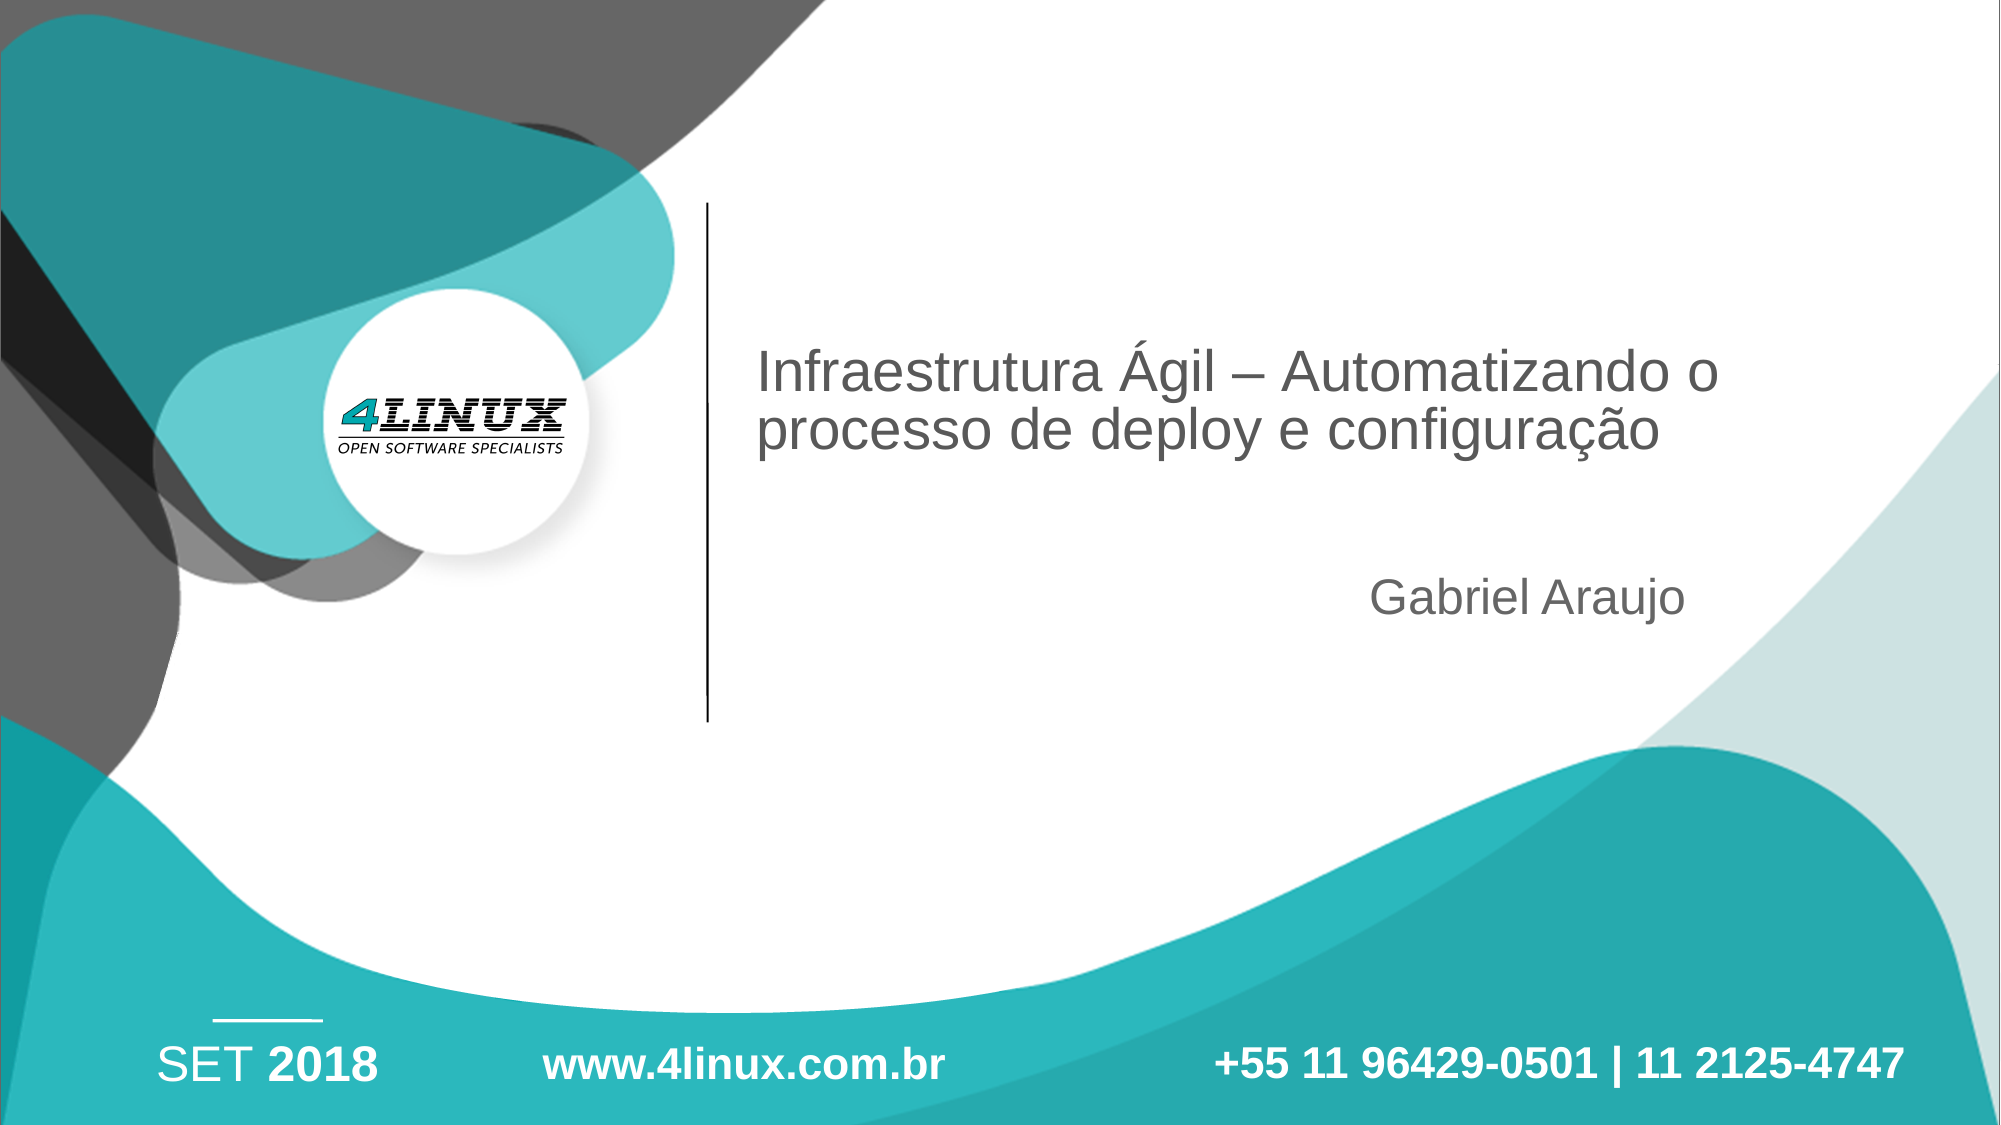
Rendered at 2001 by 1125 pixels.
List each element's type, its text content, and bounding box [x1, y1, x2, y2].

text_box www.4linux.com.br [508, 1036, 981, 1092]
picture [1, 0, 1999, 1125]
text_box Gabriel Araujo [1272, 564, 1785, 634]
text_box SET 2018 [31, 1036, 504, 1093]
text_box Infraestrutura Ágil – Automatizando o processo de deploy e configuração [741, 336, 1984, 477]
text_box +55 11 96429-0501 | 11 2125-4747 [1209, 1035, 1911, 1091]
